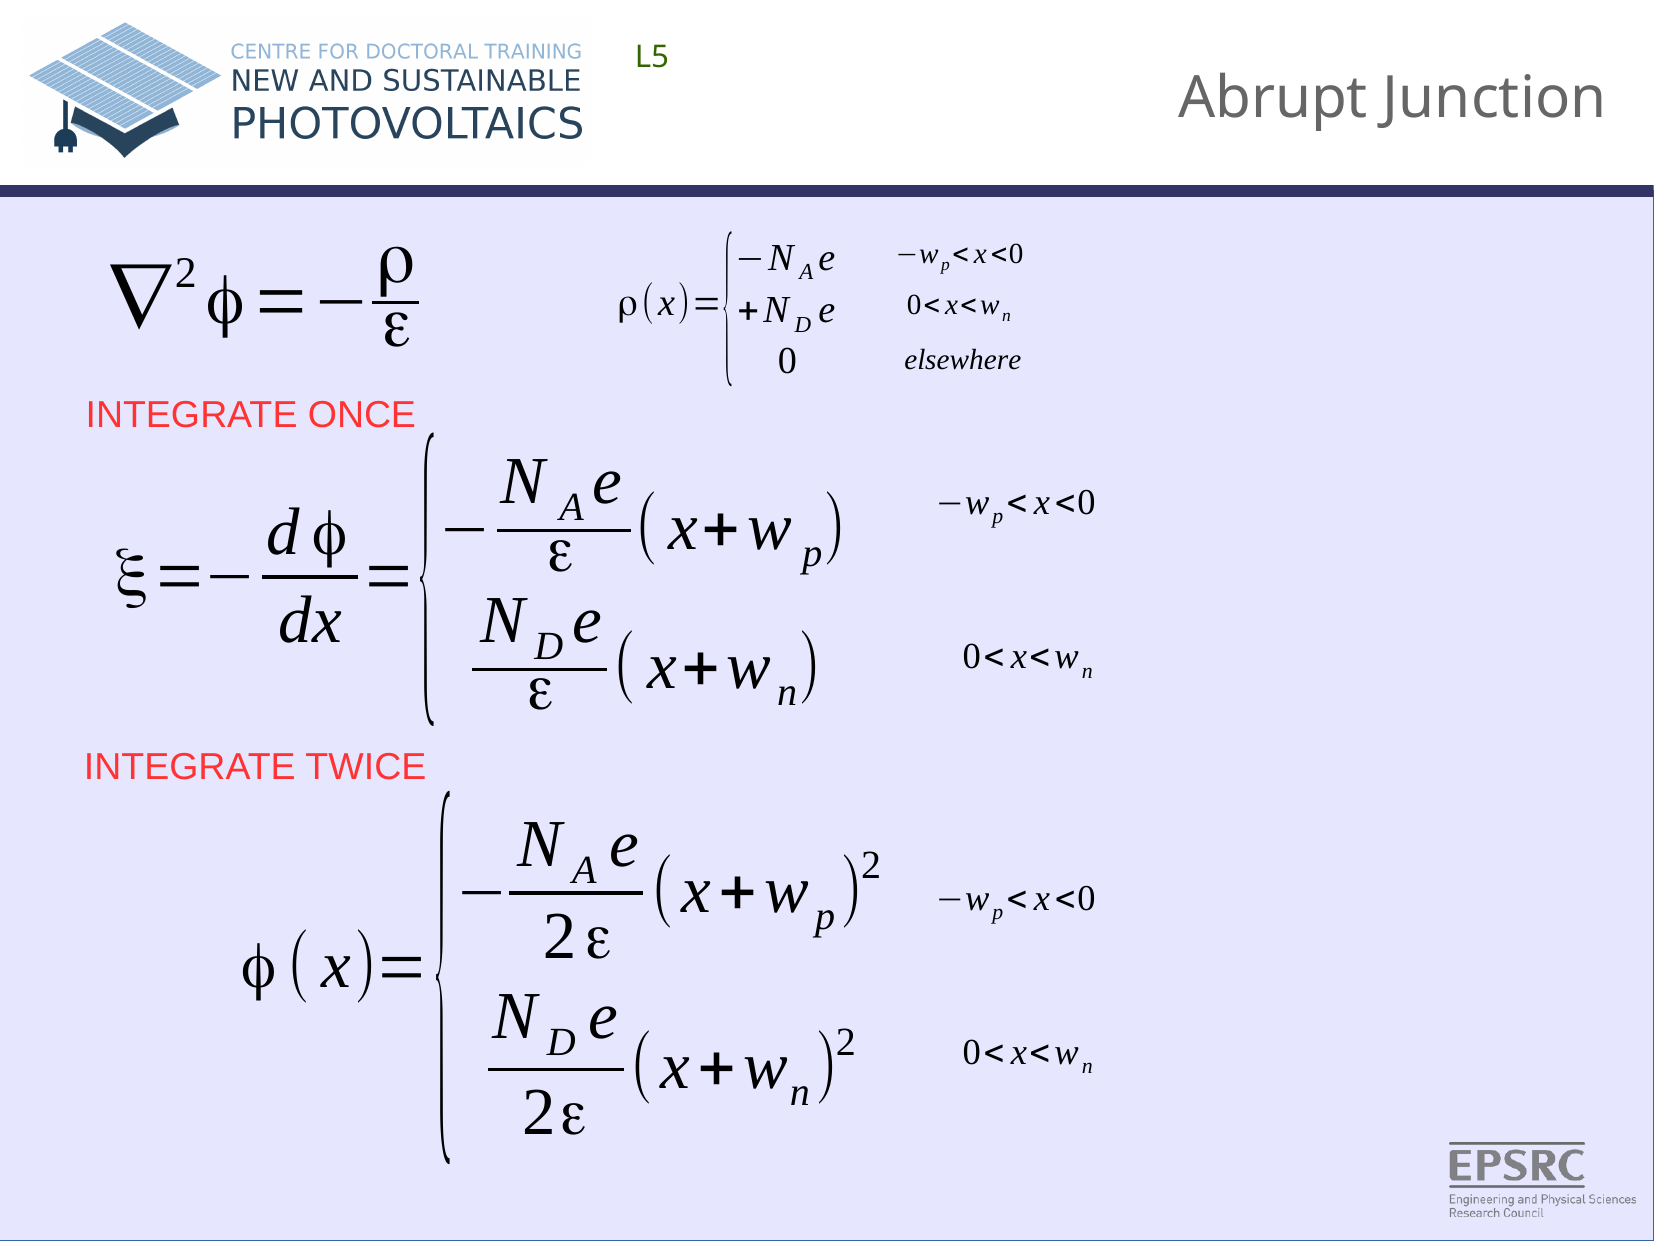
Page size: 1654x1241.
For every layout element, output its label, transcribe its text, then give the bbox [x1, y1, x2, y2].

text_box Abrupt Junction [770, 51, 1622, 142]
chart [224, 786, 901, 1167]
chart [899, 289, 1018, 327]
text_box [0, 197, 1654, 1241]
chart [607, 229, 849, 389]
chart [953, 636, 1101, 684]
text_box INTEGRATE TWICE [69, 737, 442, 795]
chart [87, 241, 441, 352]
chart [926, 878, 1106, 926]
chart [888, 237, 1031, 276]
chart [897, 344, 1029, 378]
text_box INTEGRATE ONCE [70, 386, 431, 444]
picture [19, 17, 591, 166]
picture [1449, 1142, 1636, 1217]
chart [953, 1032, 1101, 1080]
text_box L5 [620, 29, 880, 80]
chart [98, 428, 865, 729]
chart [926, 482, 1106, 530]
